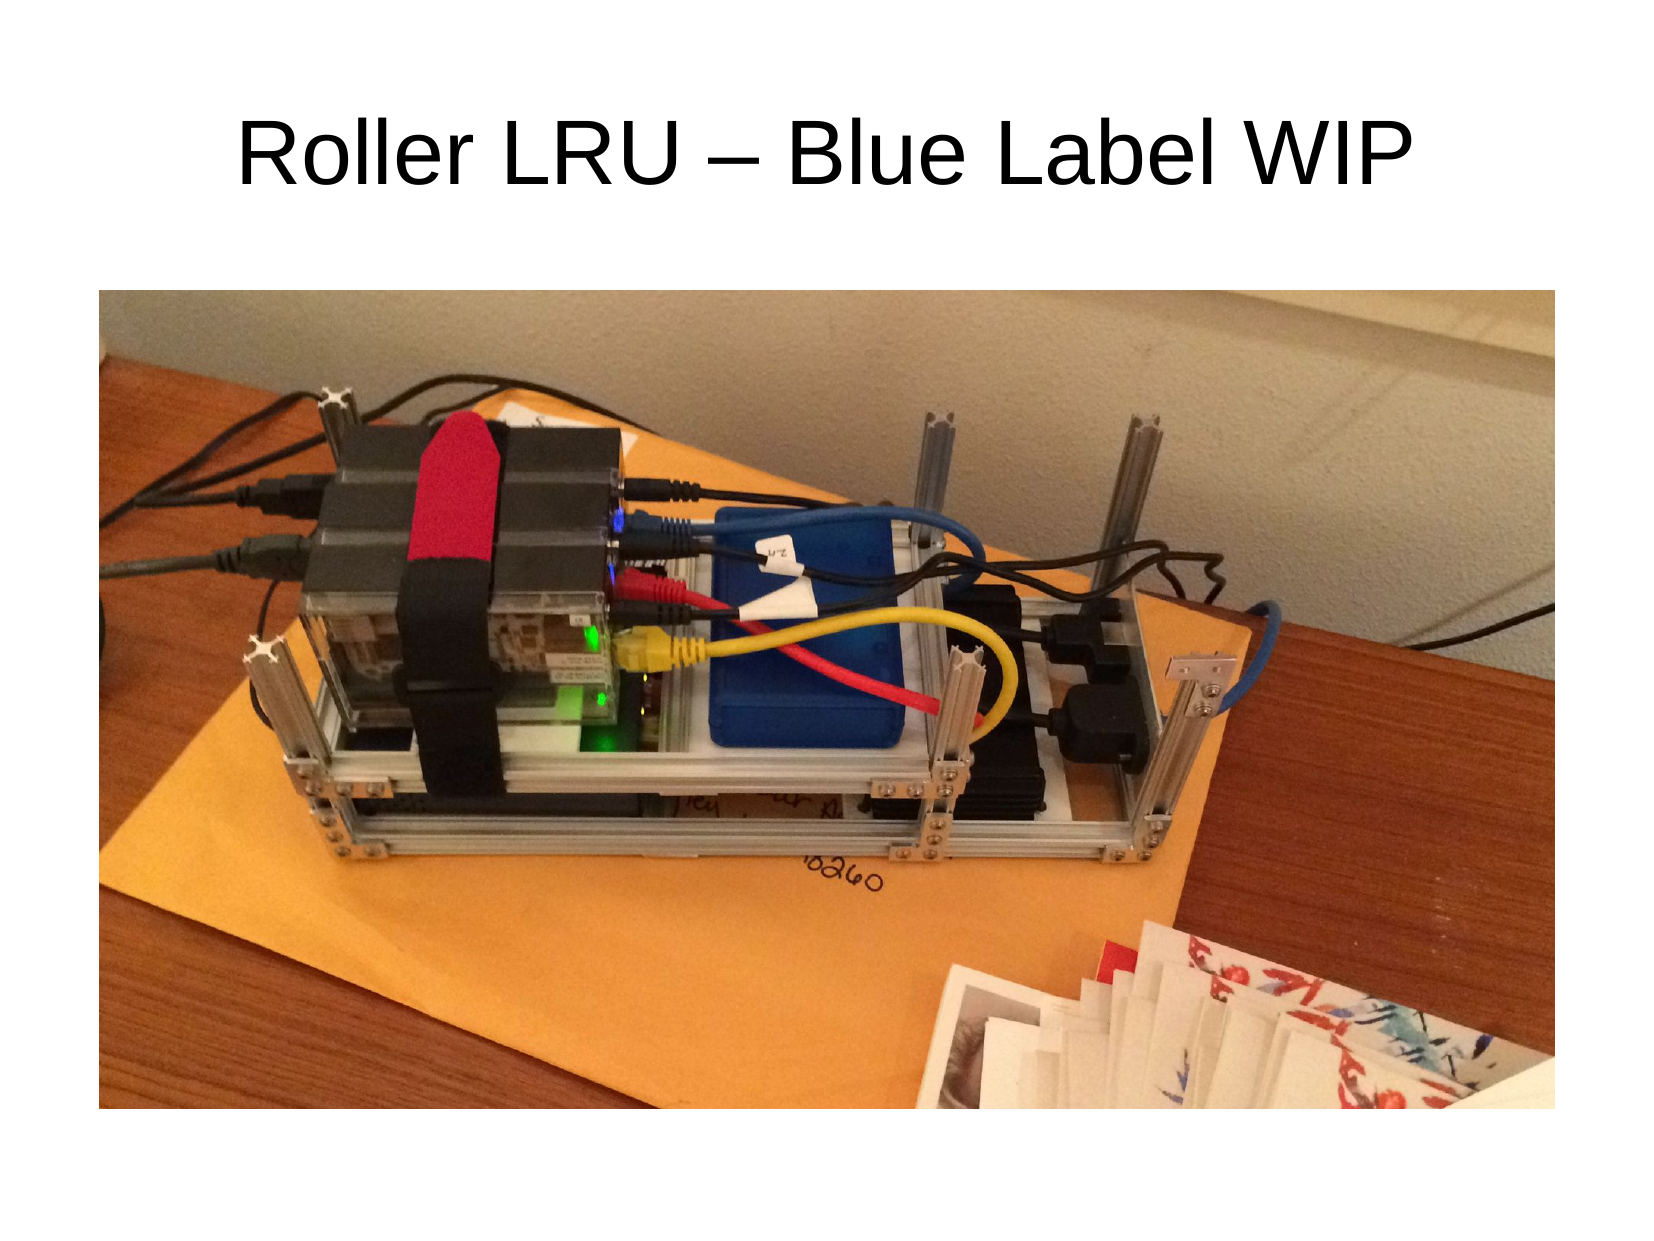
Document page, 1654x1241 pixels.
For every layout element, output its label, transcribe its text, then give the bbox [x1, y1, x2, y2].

picture [99, 290, 1555, 1109]
title Roller LRU – Blue Label WIP [82, 49, 1571, 257]
